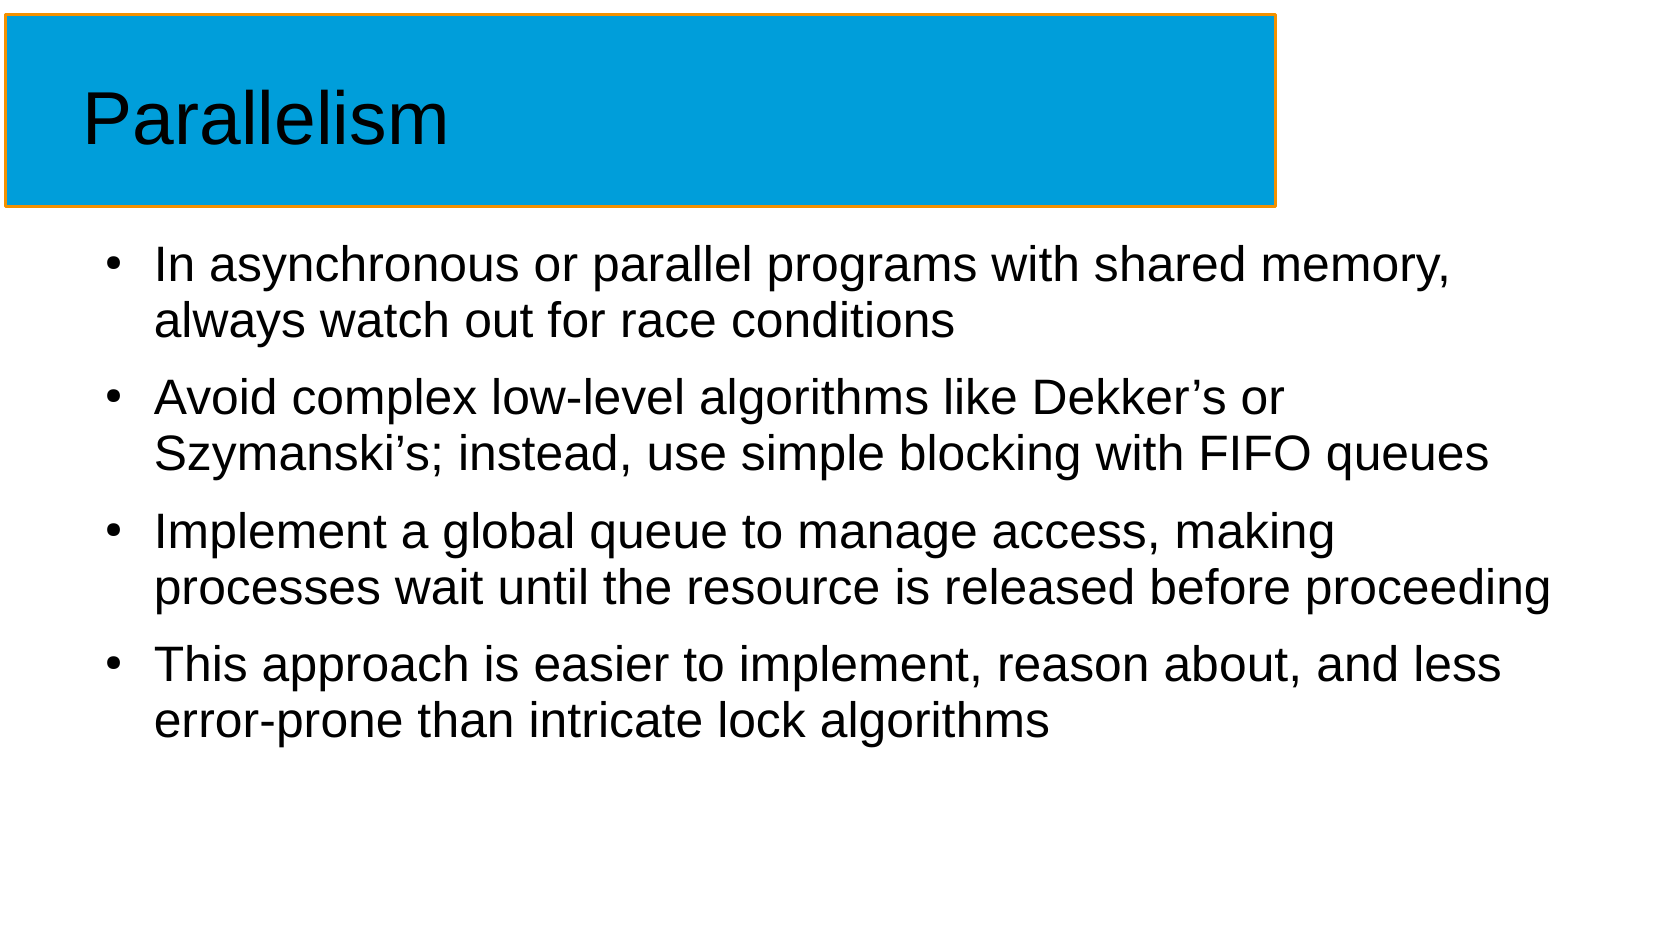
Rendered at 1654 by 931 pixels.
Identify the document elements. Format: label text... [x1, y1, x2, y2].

list In asynchronous or parallel programs with shared memory, always watch out for race conditions Avoid complex low-level algorithms like Dekker’s or Szymanski’s; instead, use simple blocking with FIFO queues Implement a global queue to manage access, making processes wait until the resource is released before proceeding This approach is easier to implement, reason about, and less error-prone than intricate lock algorithms [88, 236, 1565, 798]
title Parallelism [82, 44, 1235, 192]
